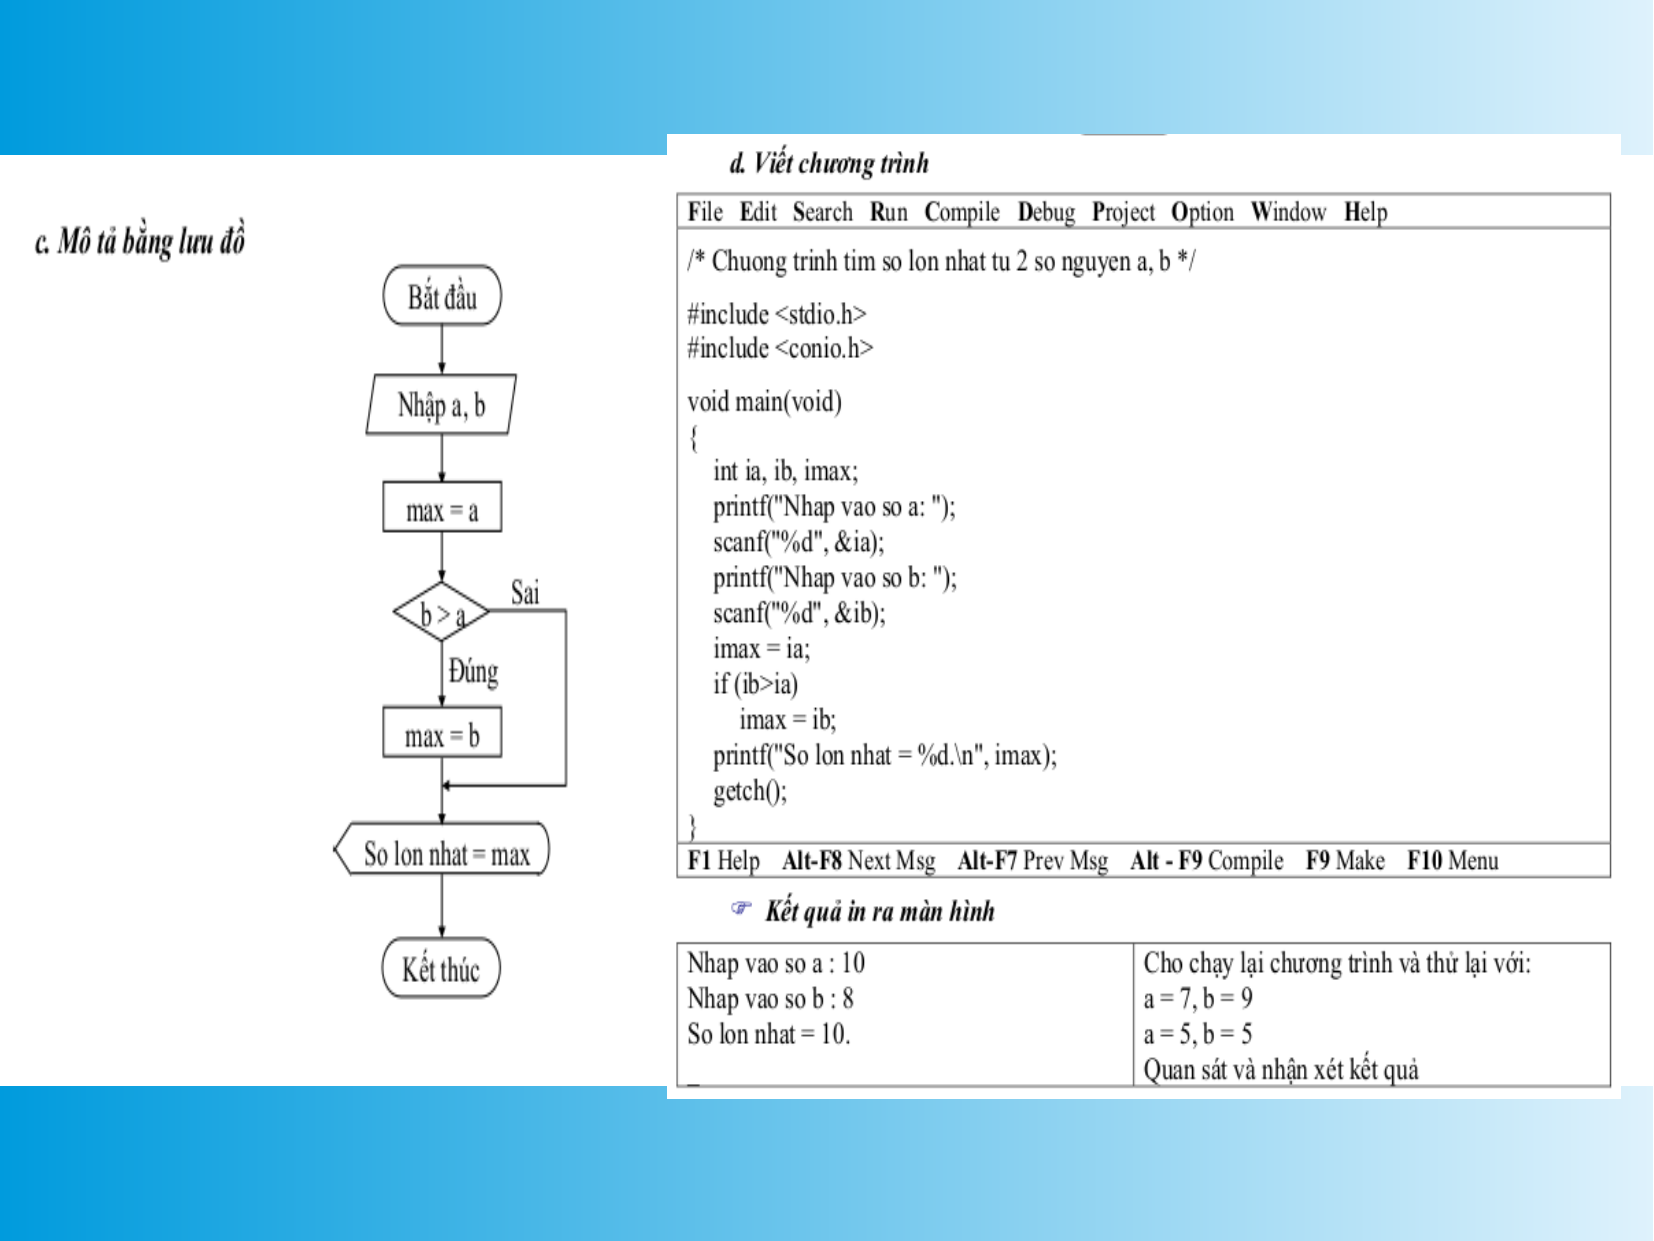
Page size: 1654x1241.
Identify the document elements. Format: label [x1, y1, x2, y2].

picture [667, 134, 1621, 1099]
picture [31, 209, 586, 1011]
